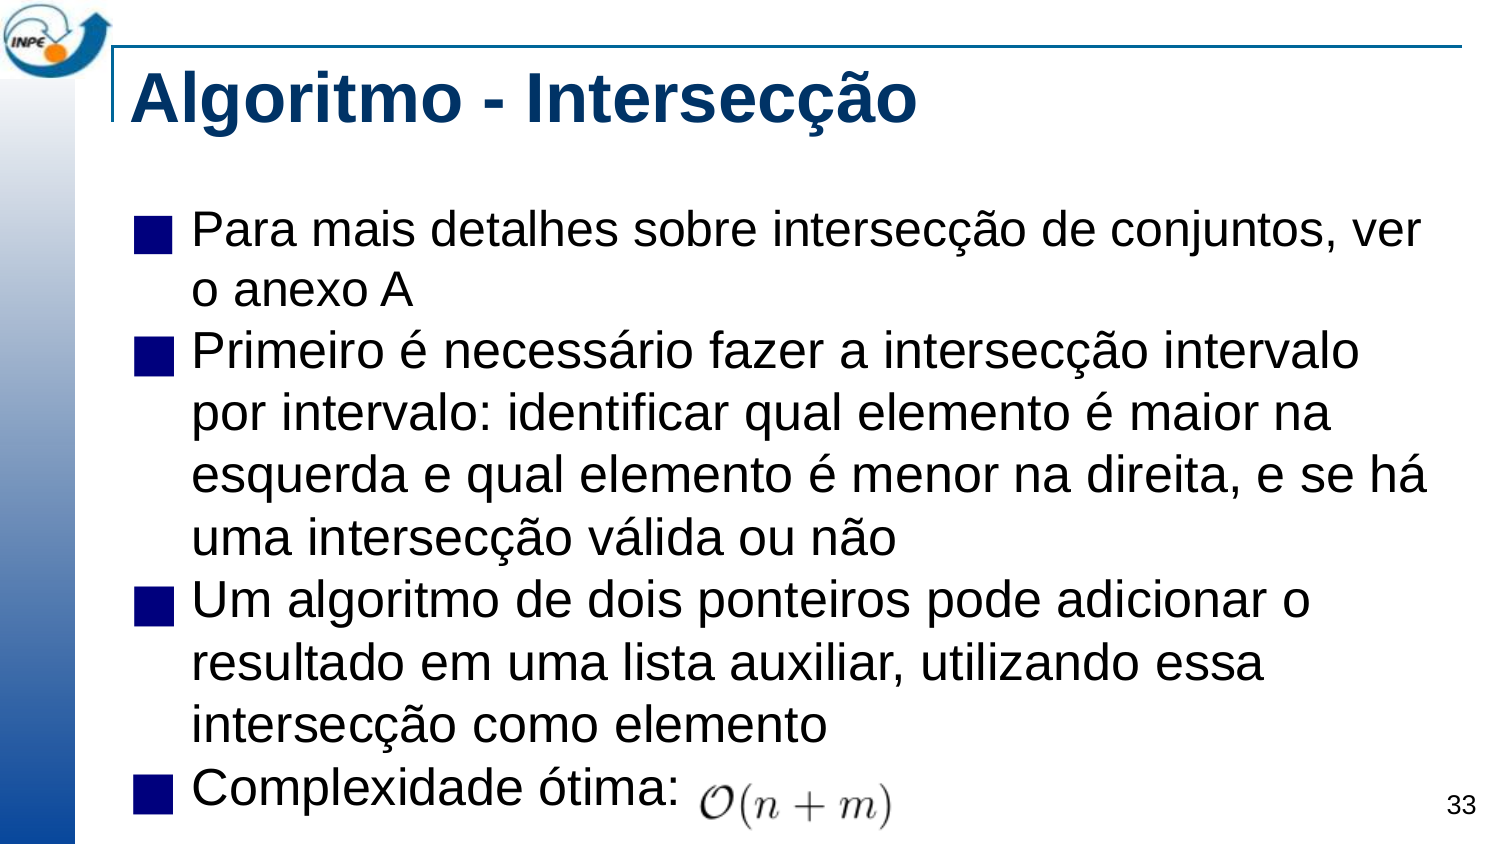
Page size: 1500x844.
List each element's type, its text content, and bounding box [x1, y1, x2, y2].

picture [689, 768, 896, 834]
title Algoritmo - Intersecção [112, 46, 1450, 141]
slide_number <number> [1403, 779, 1494, 844]
list Para mais detalhes sobre intersecção de conjuntos, ver o anexo A Primeiro é necessário fazer a intersecção intervalo por intervalo: identificar qual elemento é maior na esquerda e qual elemento é menor na direita, e se há uma intersecção válida ou não Um algoritmo de dois ponteiros pode adicionar o resultado em uma lista auxiliar, utilizando essa intersecção como elemento Complexidade ótima: [99, 187, 1450, 769]
picture [0, 0, 113, 79]
